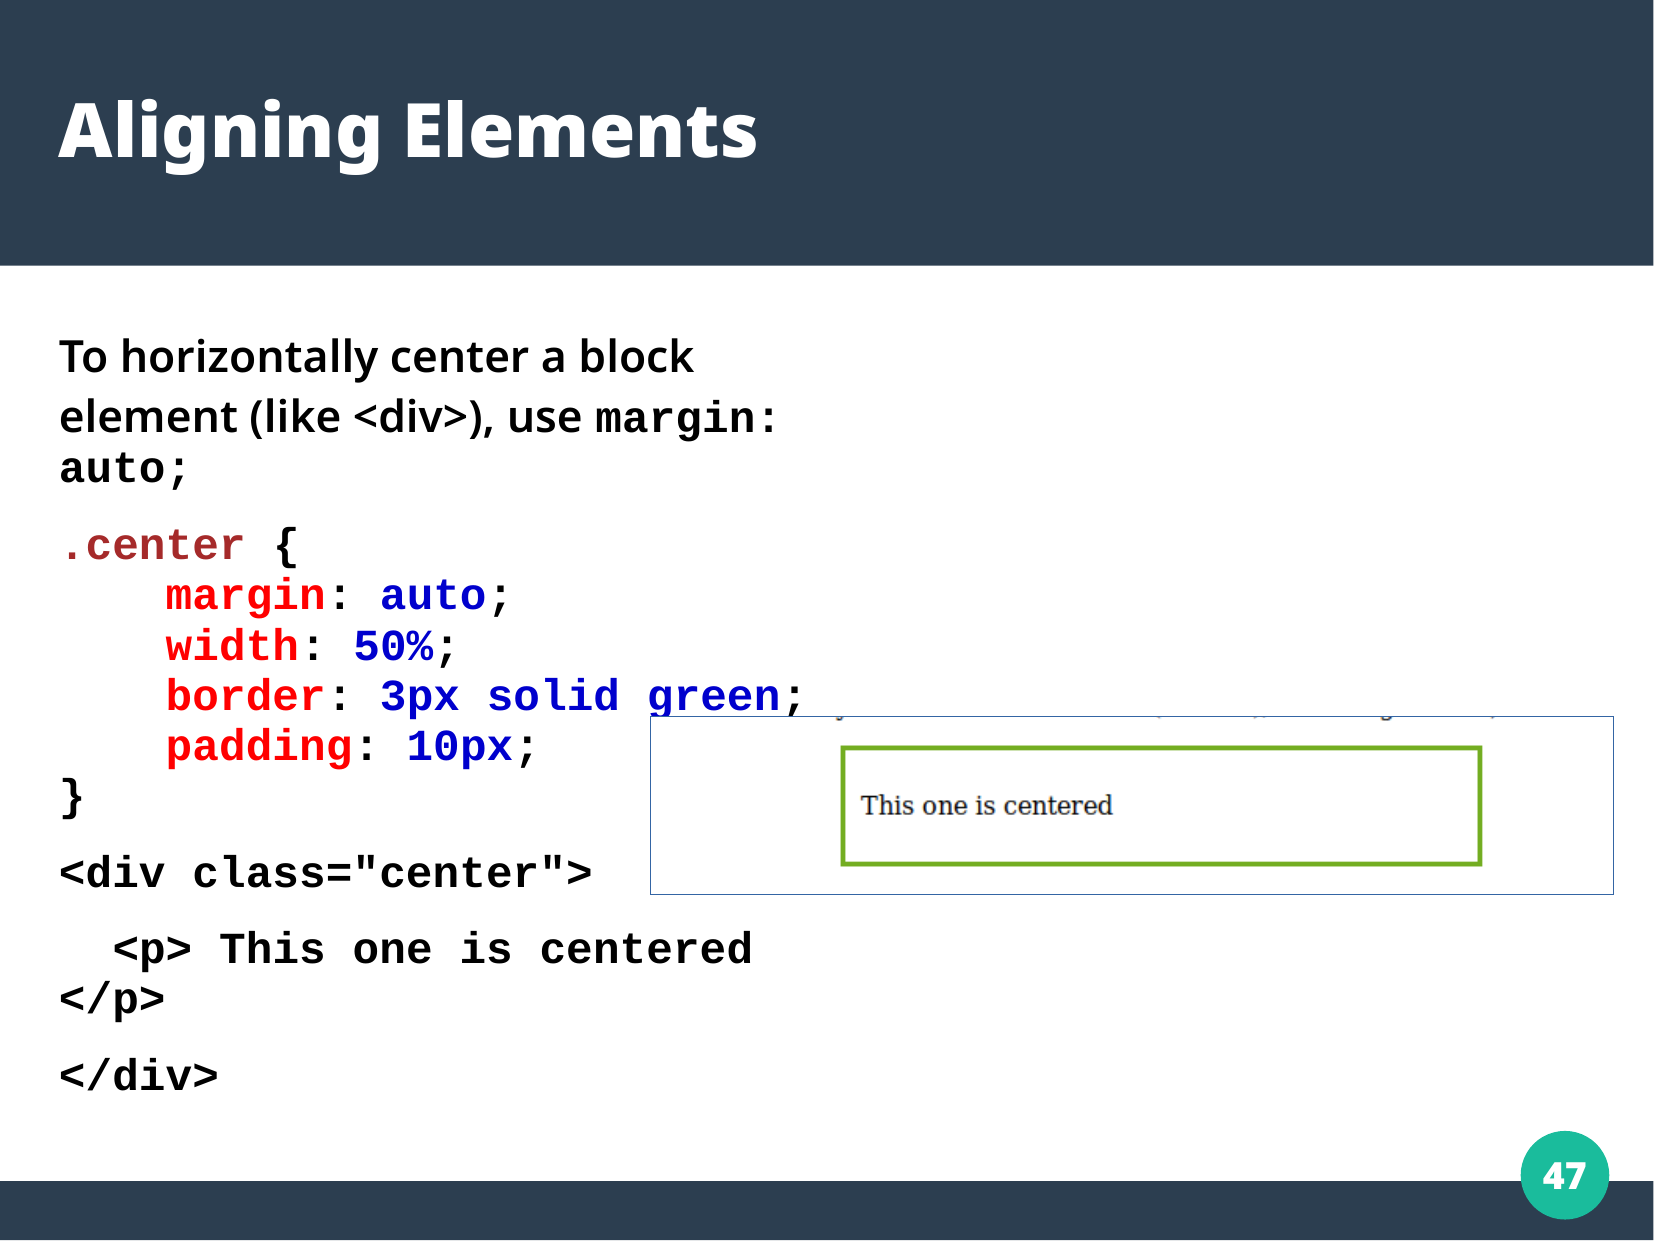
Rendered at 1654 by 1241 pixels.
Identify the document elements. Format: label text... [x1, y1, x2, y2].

list To horizontally center a block element (like <div>), use margin: auto; .center { margin: auto; width: 50%; border: 3px solid green; padding: 10px; } <div class="center"> <p> This one is centered </p> </div> [59, 324, 809, 1152]
picture [650, 716, 1614, 895]
title Aligning Elements [59, 49, 1595, 207]
